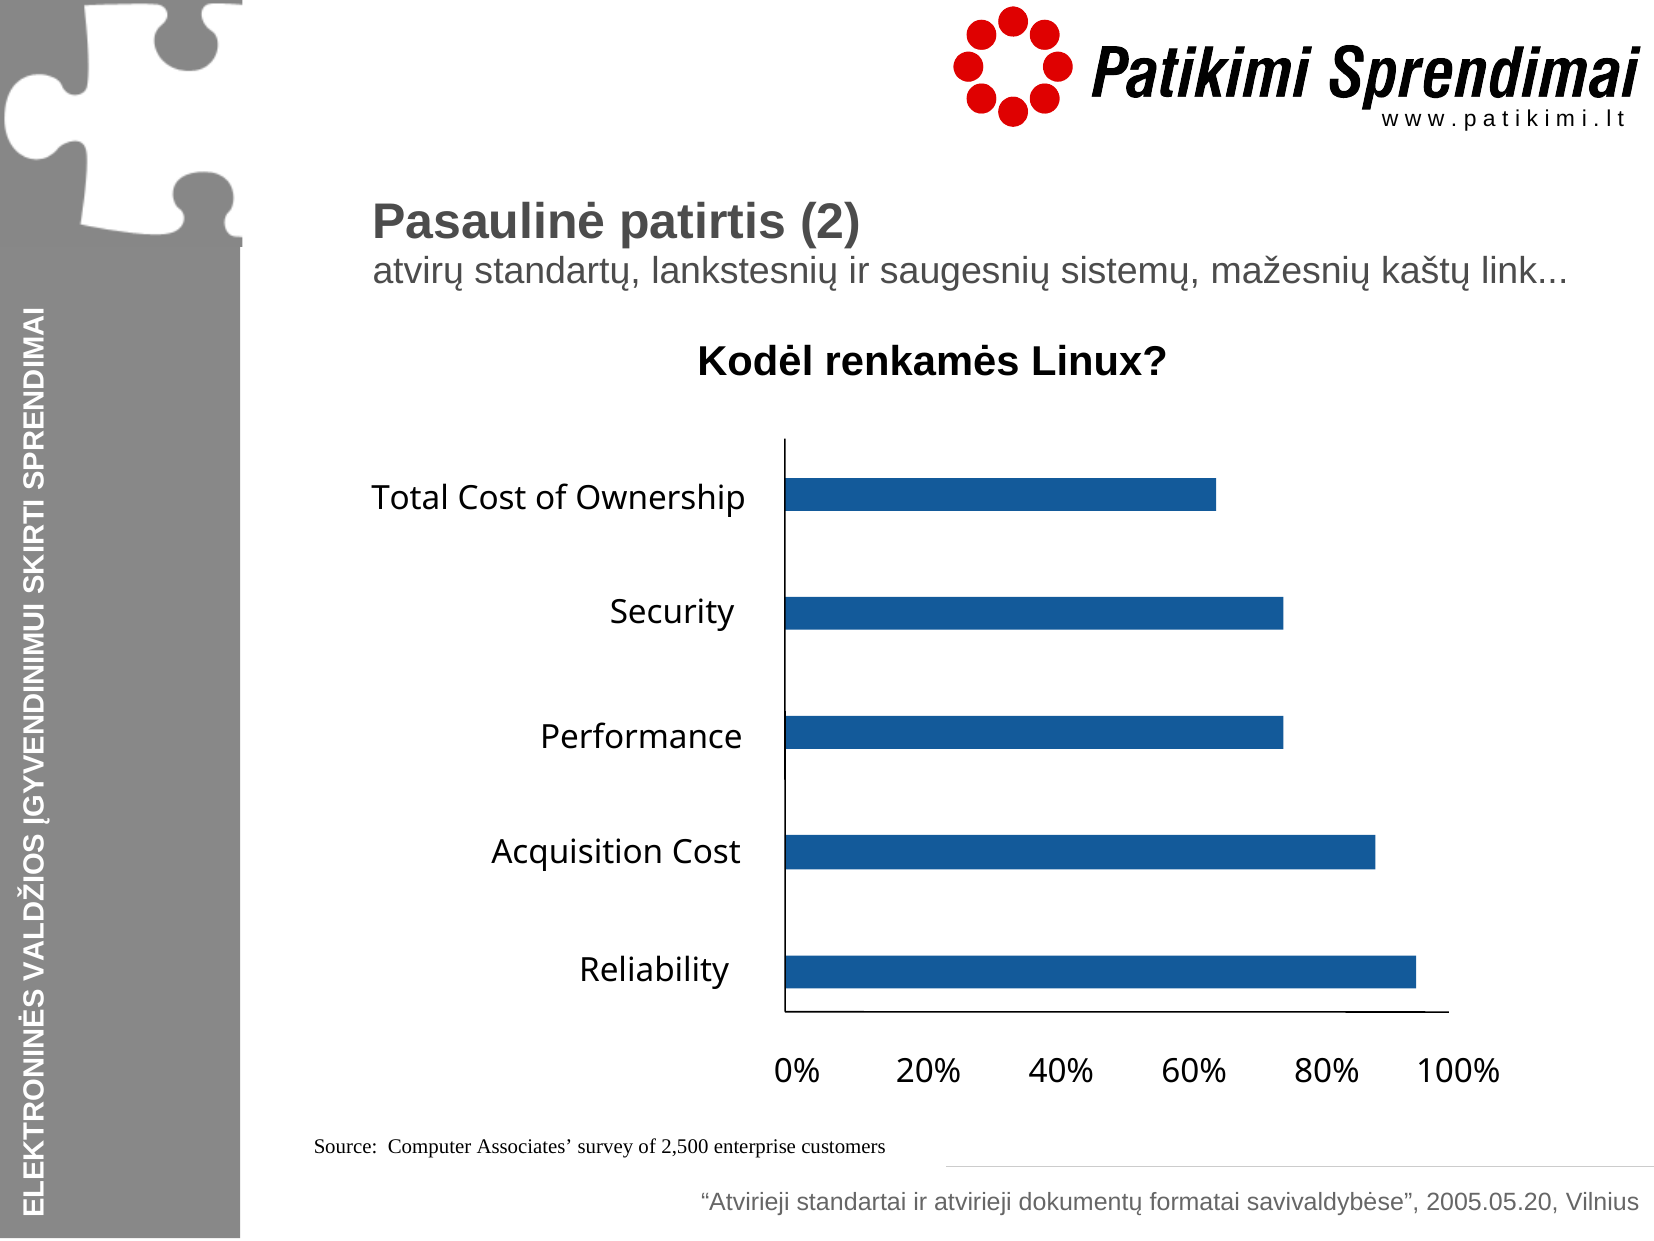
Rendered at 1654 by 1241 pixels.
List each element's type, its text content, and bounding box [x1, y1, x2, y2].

text_box Acquisition Cost [491, 828, 732, 894]
text_box [786, 478, 1217, 511]
text_box Pasaulinė patirtis (2) atvirų standartų, lankstesnių ir saugesnių sistemų, mažesnių kaštų link... [372, 193, 1602, 296]
text_box Total Cost of Ownership [371, 474, 732, 515]
text_box Source: Computer Associates’ survey of 2,500 enterprise customers [298, 1127, 962, 1168]
text_box [786, 955, 1417, 989]
text_box 100% [1416, 1047, 1489, 1088]
text_box Performance [540, 713, 732, 760]
text_box 0% [773, 1047, 812, 1088]
text_box 80% [1294, 1047, 1350, 1088]
text_box Security [609, 588, 732, 629]
text_box Kodėl renkamės Linux? [271, 337, 1594, 384]
picture [953, 6, 1641, 127]
text_box Reliability [579, 946, 732, 1049]
text_box 60% [1161, 1047, 1217, 1088]
text_box 40% [1028, 1047, 1084, 1088]
text_box [786, 834, 1376, 870]
text_box [786, 715, 1284, 749]
text_box [786, 596, 1284, 630]
text_box 20% [895, 1047, 951, 1088]
